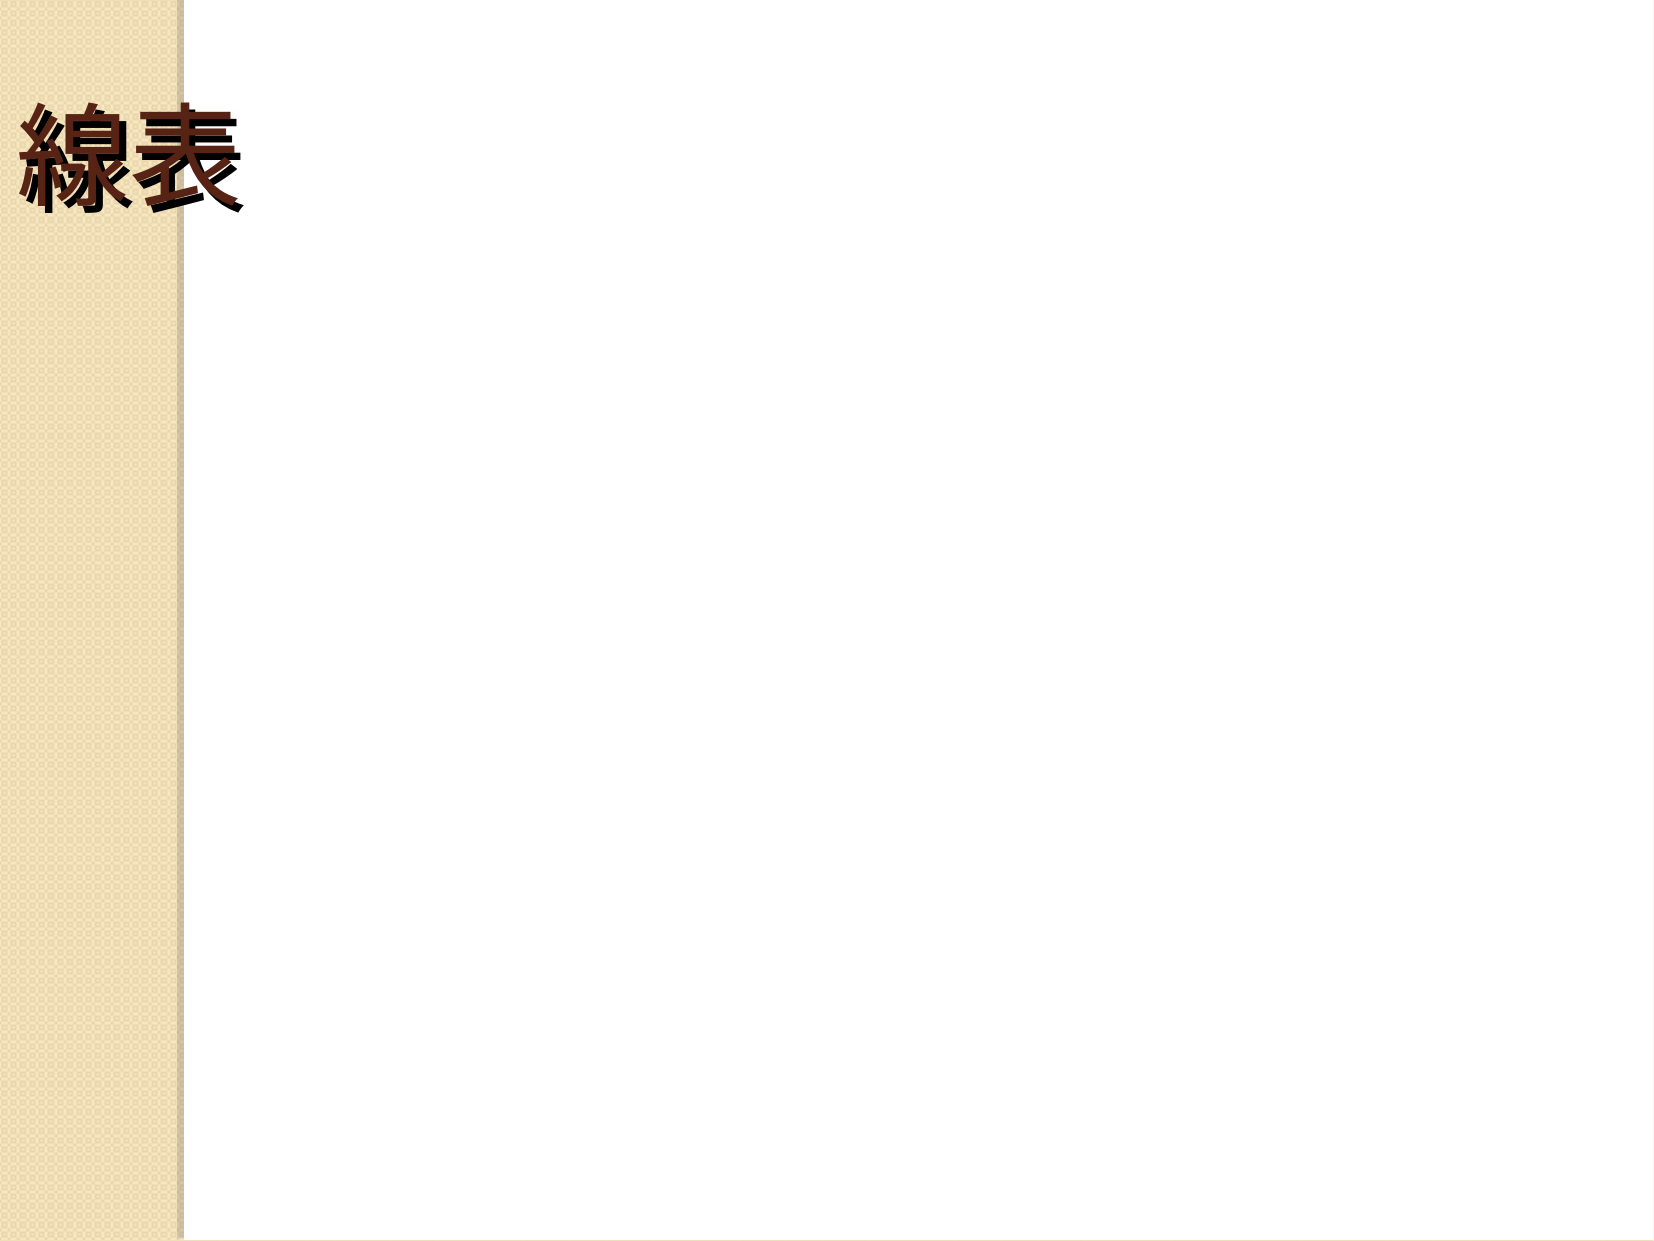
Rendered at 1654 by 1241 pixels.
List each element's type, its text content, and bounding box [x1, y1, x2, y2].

text_box [0, 290, 1489, 1109]
picture [0, 0, 1654, 1241]
title 線表 [0, 49, 1489, 257]
